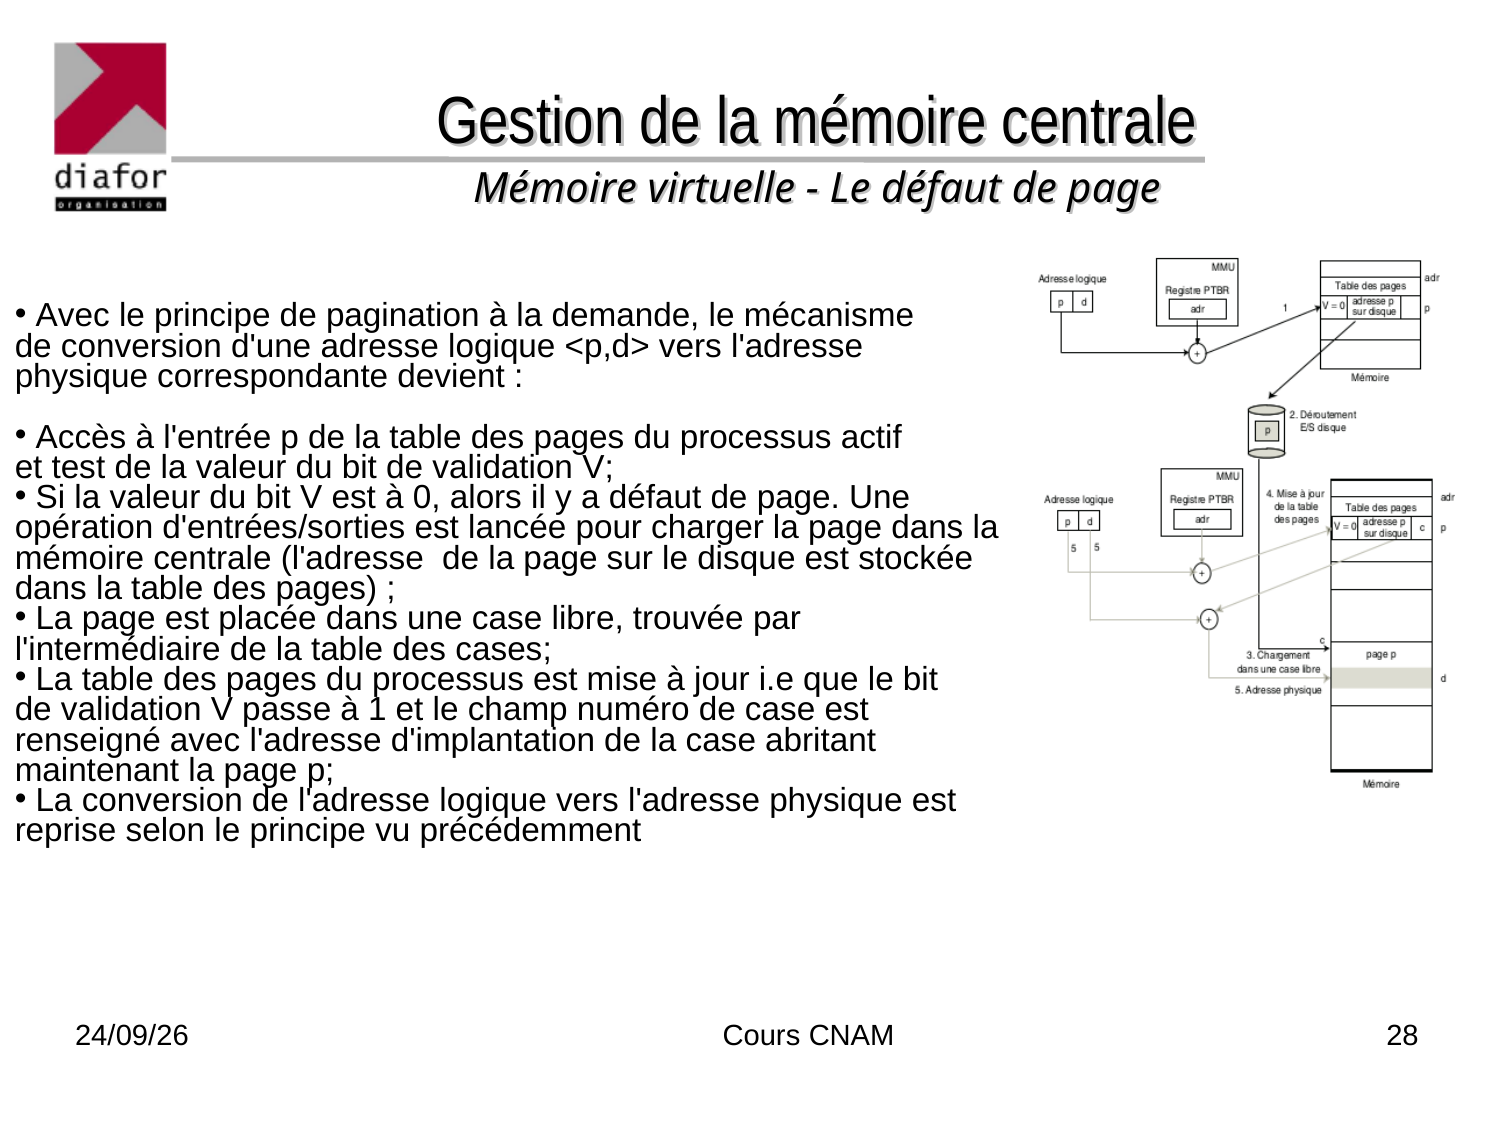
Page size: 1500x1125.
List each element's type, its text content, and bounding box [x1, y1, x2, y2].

text_box Avec le principe de pagination à la demande, le mécanisme de conversion d'une adresse logique <p,d> vers l'adresse physique correspondante devient : Accès à l'entrée p de la table des pages du processus actif et test de la valeur du bit de validation V; Si la valeur du bit V est à 0, alors il y a défaut de page. Une opération d'entrées/sorties est lancée pour charger la page dans la mémoire centrale (l'adresse de la page sur le disque est stockée dans la table des pages) ; La page est placée dans une case libre, trouvée par l'intermédiaire de la table des cases; La table des pages du processus est mise à jour i.e que le bit de validation V passe à 1 et le champ numéro de case est renseigné avec l'adresse d'implantation de la case abritant maintenant la page p; La conversion de l'adresse logique vers l'adresse physique est reprise selon le principe vu précédemment [0, 295, 1016, 856]
picture [53, 42, 168, 213]
title Gestion de la mémoire centrale Mémoire virtuelle - Le défaut de page [133, 45, 1500, 250]
picture [1013, 236, 1477, 797]
